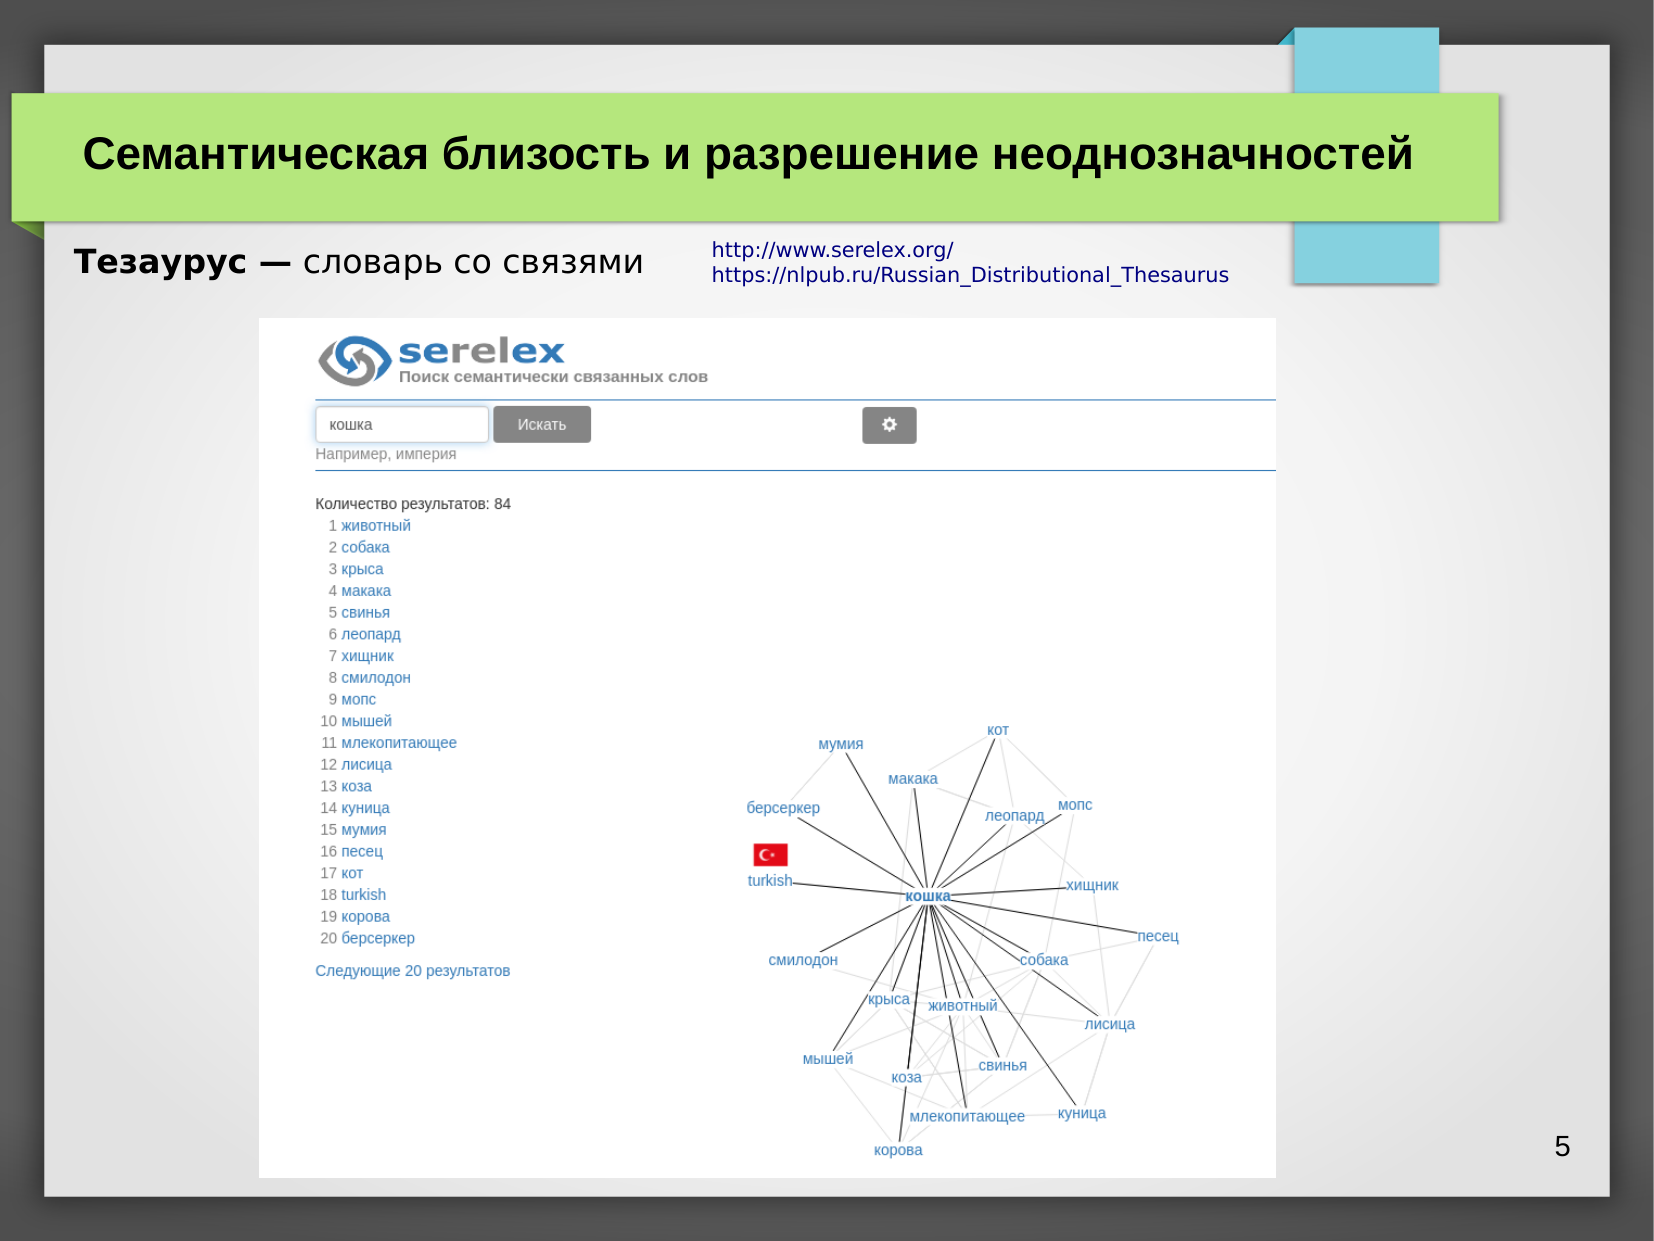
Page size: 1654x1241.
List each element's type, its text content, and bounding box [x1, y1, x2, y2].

text_box http://www.serelex.org/ https://nlpub.ru/Russian_Distributional_Thesaurus [696, 231, 1339, 319]
title Семантическая близость и разрешение неоднозначностей [82, 121, 1489, 187]
picture [0, 0, 1654, 1241]
text_box Тезаурус — словарь со связями [59, 235, 780, 290]
